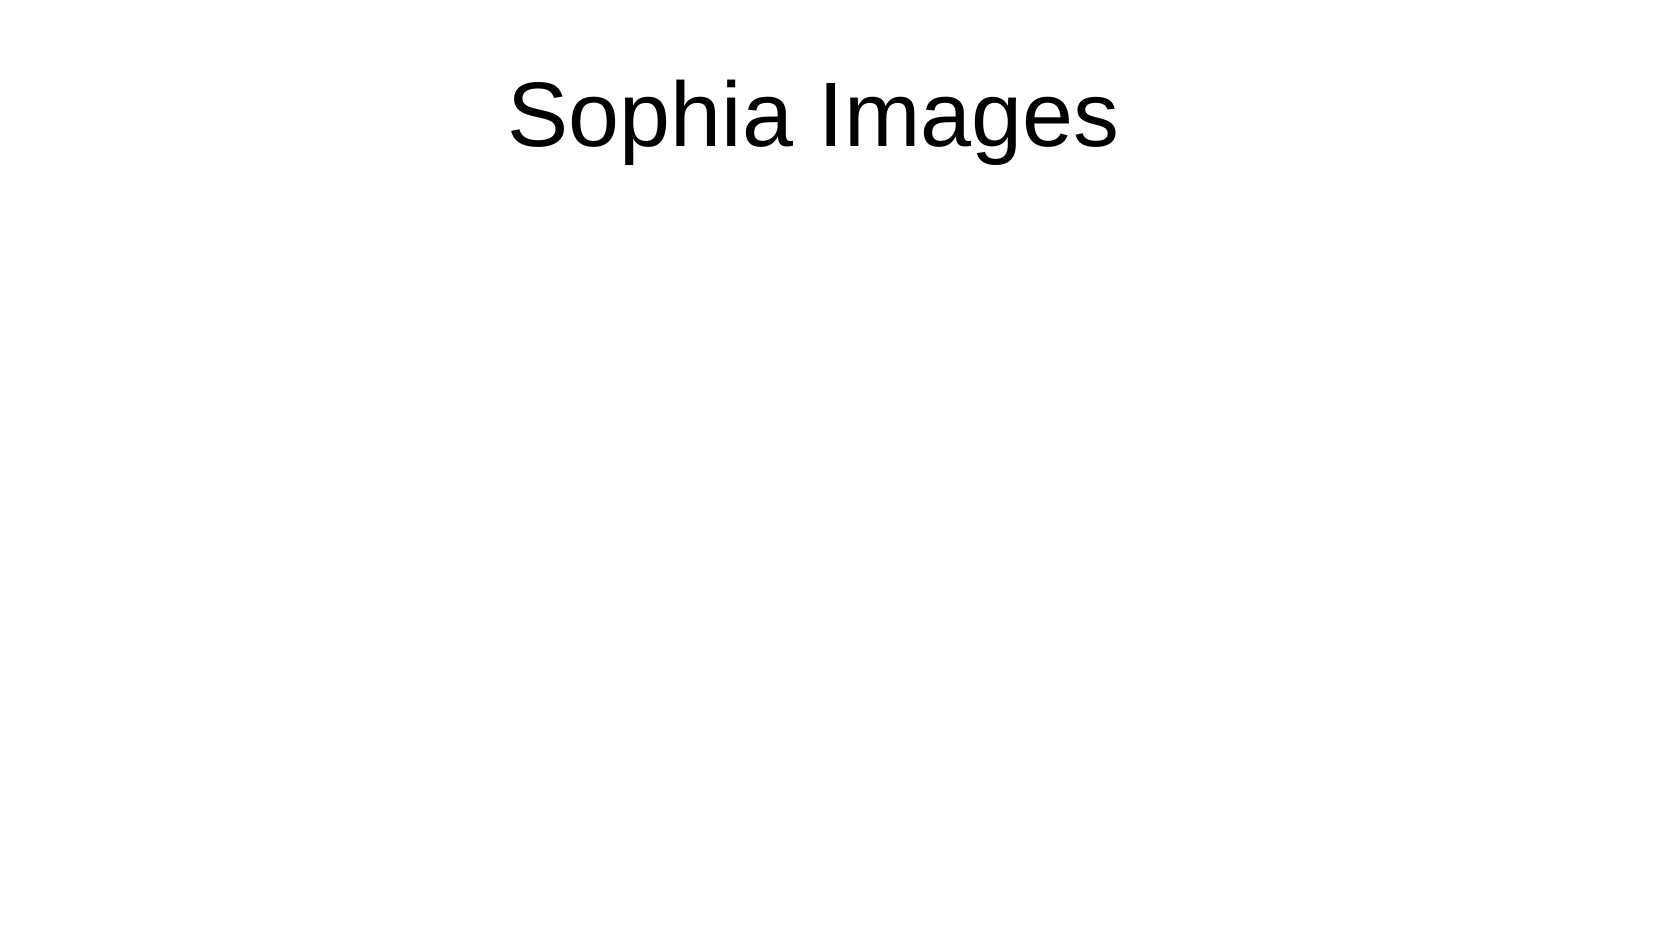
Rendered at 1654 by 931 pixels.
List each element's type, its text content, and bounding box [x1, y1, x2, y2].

title Sophia Images [82, 37, 1571, 193]
